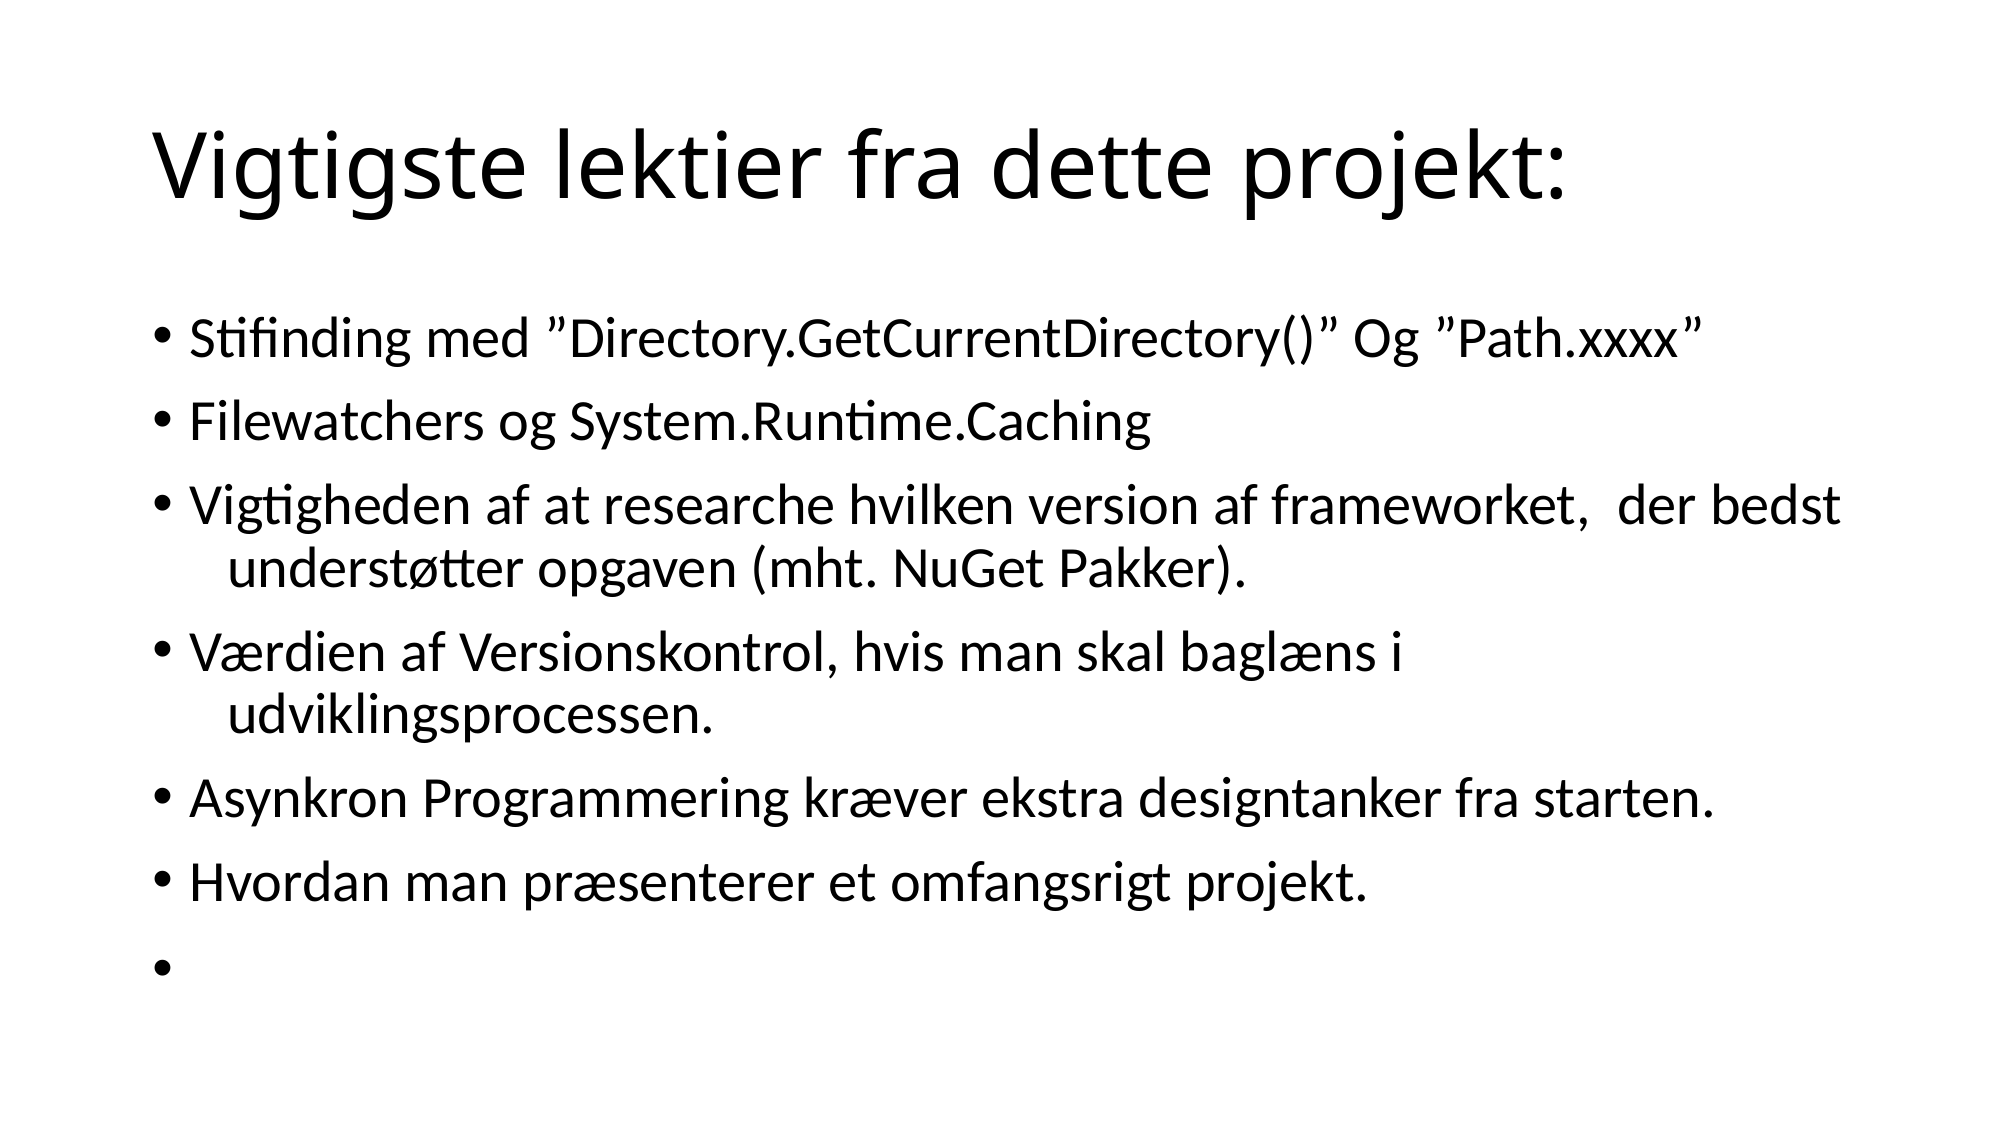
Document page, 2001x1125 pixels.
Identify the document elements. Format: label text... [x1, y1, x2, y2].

list Stifinding med ”Directory.GetCurrentDirectory()” Og ”Path.xxxx” Filewatchers og System.Runtime.Caching Vigtigheden af at researche hvilken version af frameworket, der bedst understøtter opgaven (mht. NuGet Pakker). Værdien af Versionskontrol, hvis man skal baglæns i udviklingsprocessen. Asynkron Programmering kræver ekstra designtanker fra starten. Hvordan man præsenterer et omfangsrigt projekt. [137, 299, 1863, 1014]
title Vigtigste lektier fra dette projekt: [137, 59, 1863, 278]
